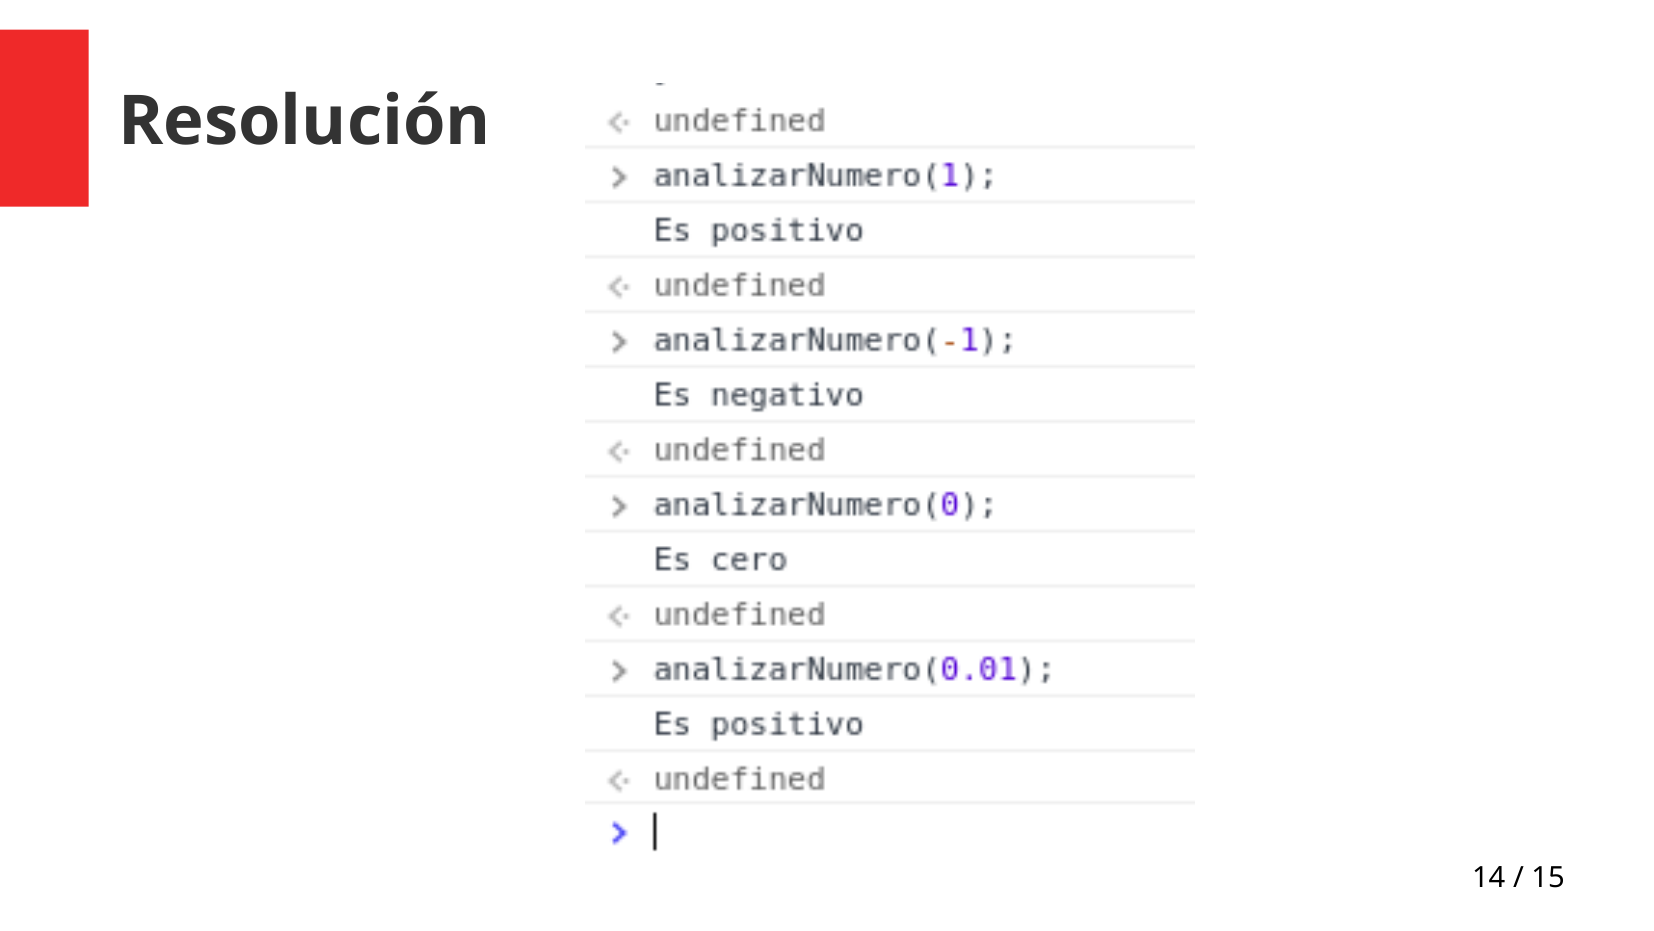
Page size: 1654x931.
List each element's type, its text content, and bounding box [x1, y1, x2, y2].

picture [585, 83, 1195, 857]
title Resolución [118, 29, 1595, 207]
